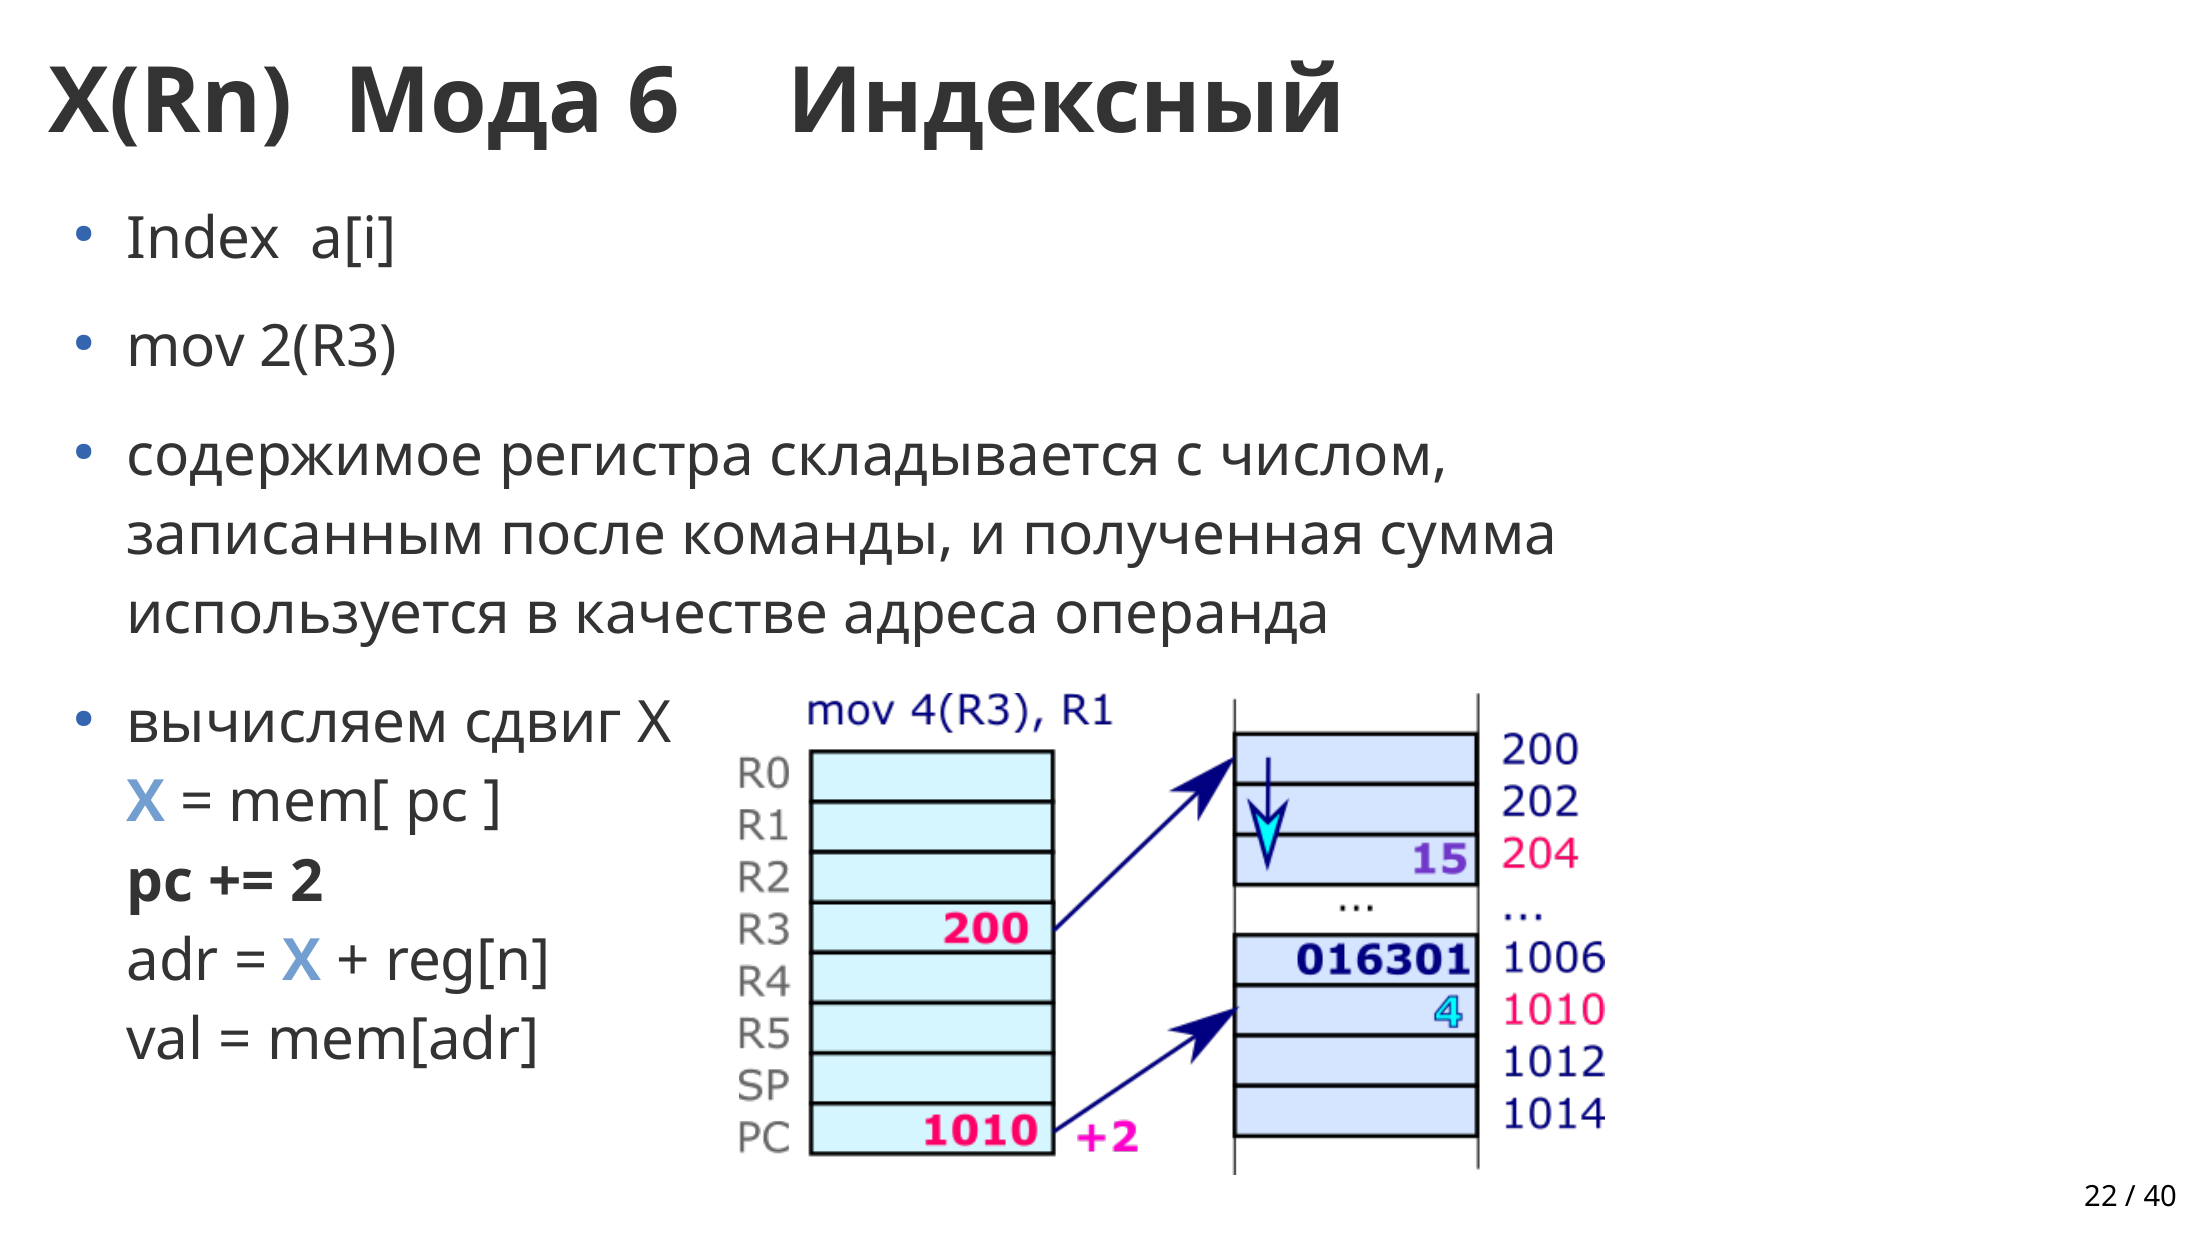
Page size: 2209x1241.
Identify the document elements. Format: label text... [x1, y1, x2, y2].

list Index a[i] mov 2(R3) содержимое регистра складывается с числом, записанным после команды, и полученная сумма используется в качестве адреса операнда вычисляем сдвиг Х X = mem[ pc ] pc += 2 adr = X + reg[n] val = mem[adr] [55, 195, 1690, 1177]
picture [739, 693, 1605, 1175]
title X(Rn) Мода 6 Индексный [48, 34, 2174, 160]
